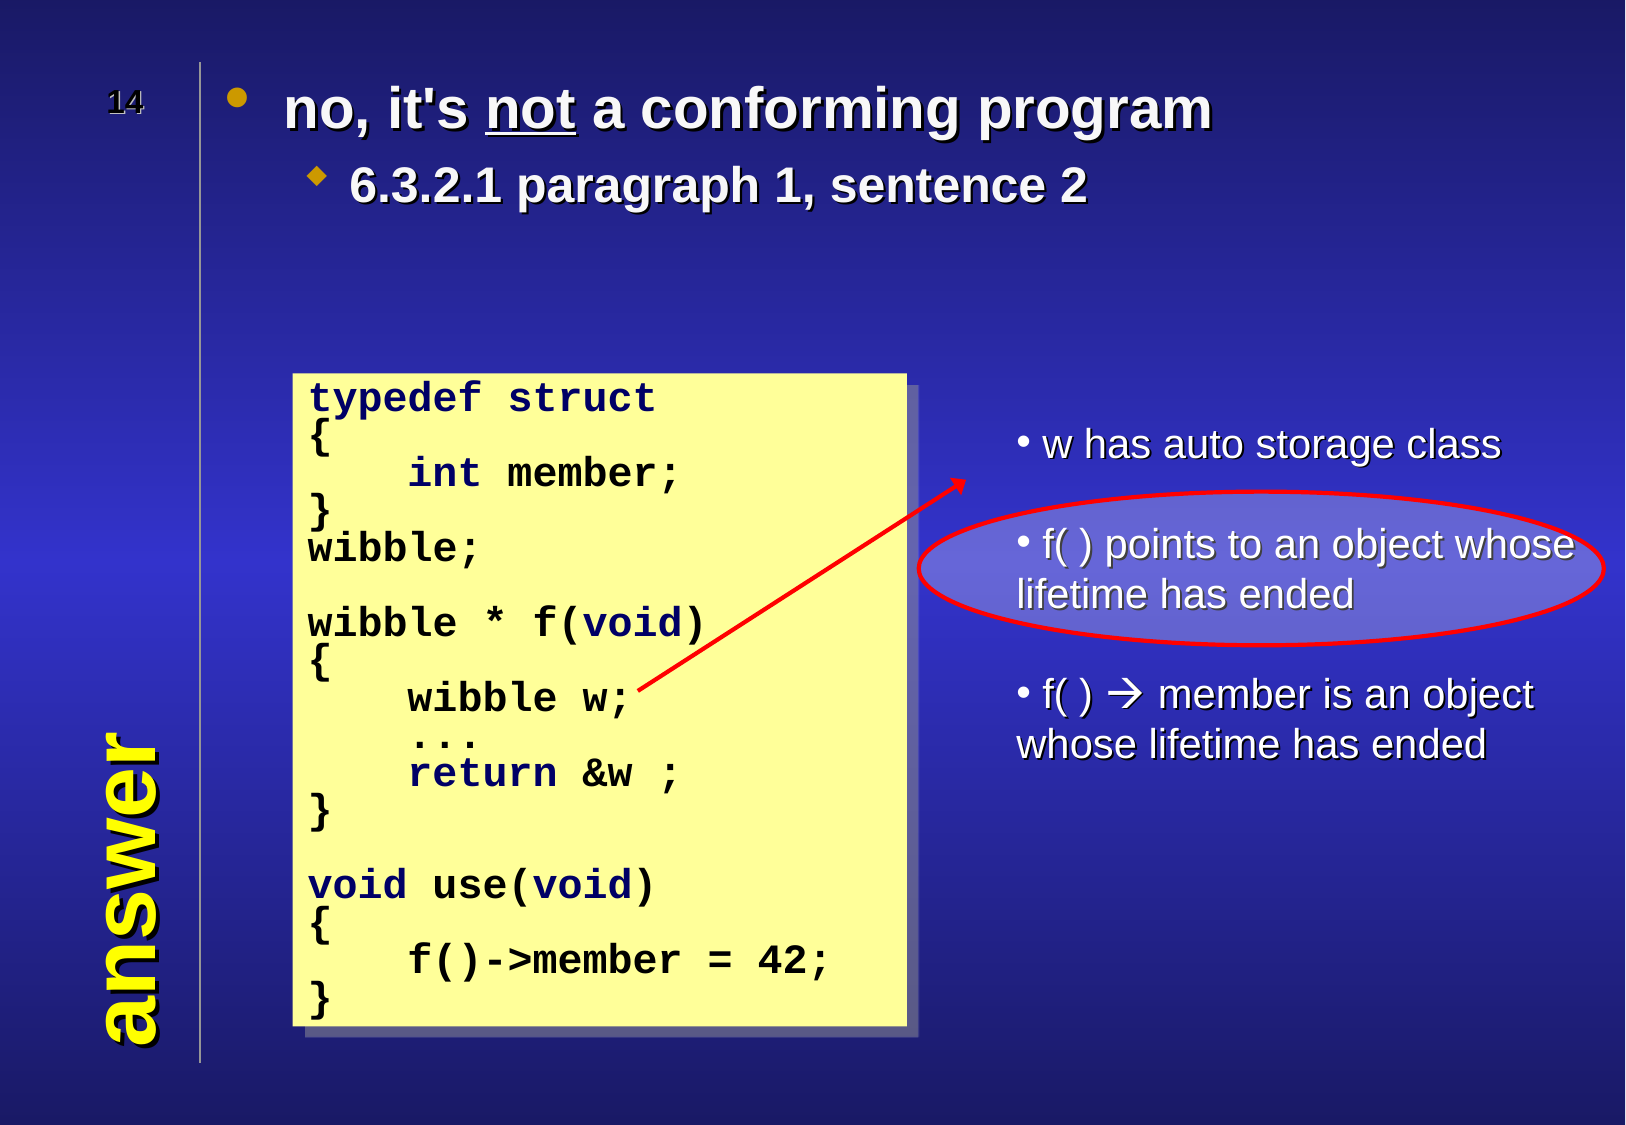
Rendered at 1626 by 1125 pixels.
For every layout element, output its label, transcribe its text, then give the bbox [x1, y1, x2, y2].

text_box typedef struct { int member; } wibble; wibble * f(void) { wibble w; ... return &w ; } void use(void) { f()->member = 42; } [292, 373, 907, 1027]
text_box w has auto storage class f( ) points to an object whose lifetime has ended f( )  member is an object whose lifetime has ended [1001, 408, 1626, 775]
title answer [50, 187, 188, 1063]
list no, it's not a conforming program 6.3.2.1 paragraph 1, sentence 2 [212, 62, 1550, 1063]
text_box [918, 491, 1604, 646]
